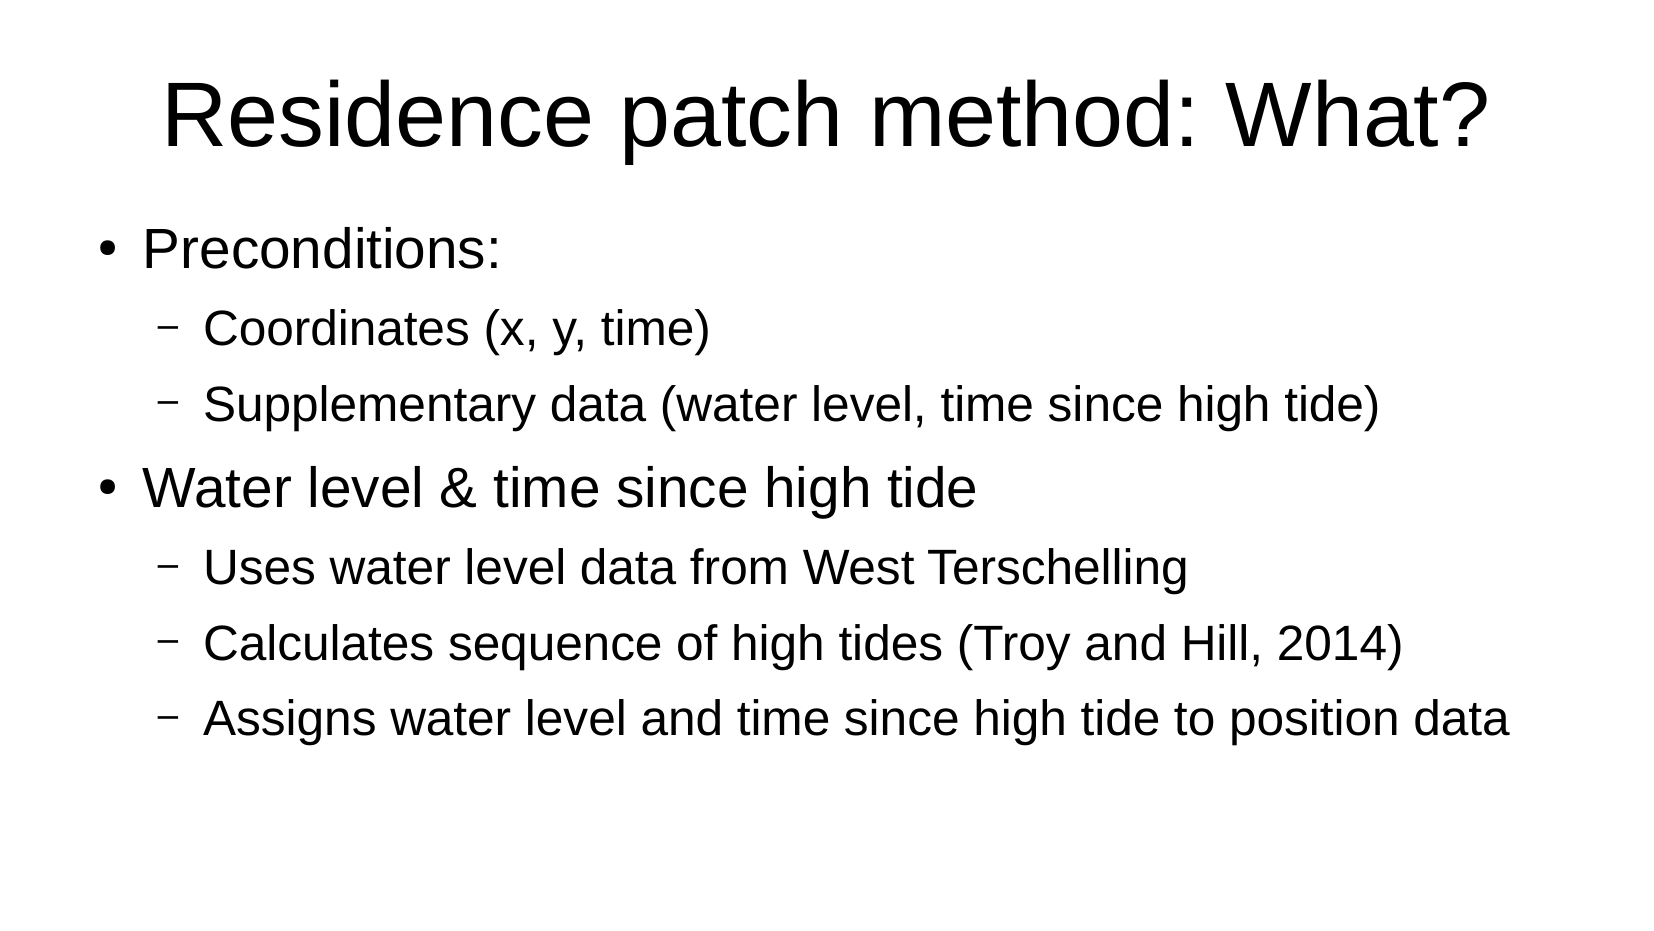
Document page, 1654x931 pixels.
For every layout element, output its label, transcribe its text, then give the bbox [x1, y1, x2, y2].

list Preconditions: Coordinates (x, y, time) Supplementary data (water level, time since high tide) Water level & time since high tide Uses water level data from West Terschelling Calculates sequence of high tides (Troy and Hill, 2014) Assigns water level and time since high tide to position data [82, 217, 1571, 758]
title Residence patch method: What? [82, 37, 1571, 193]
